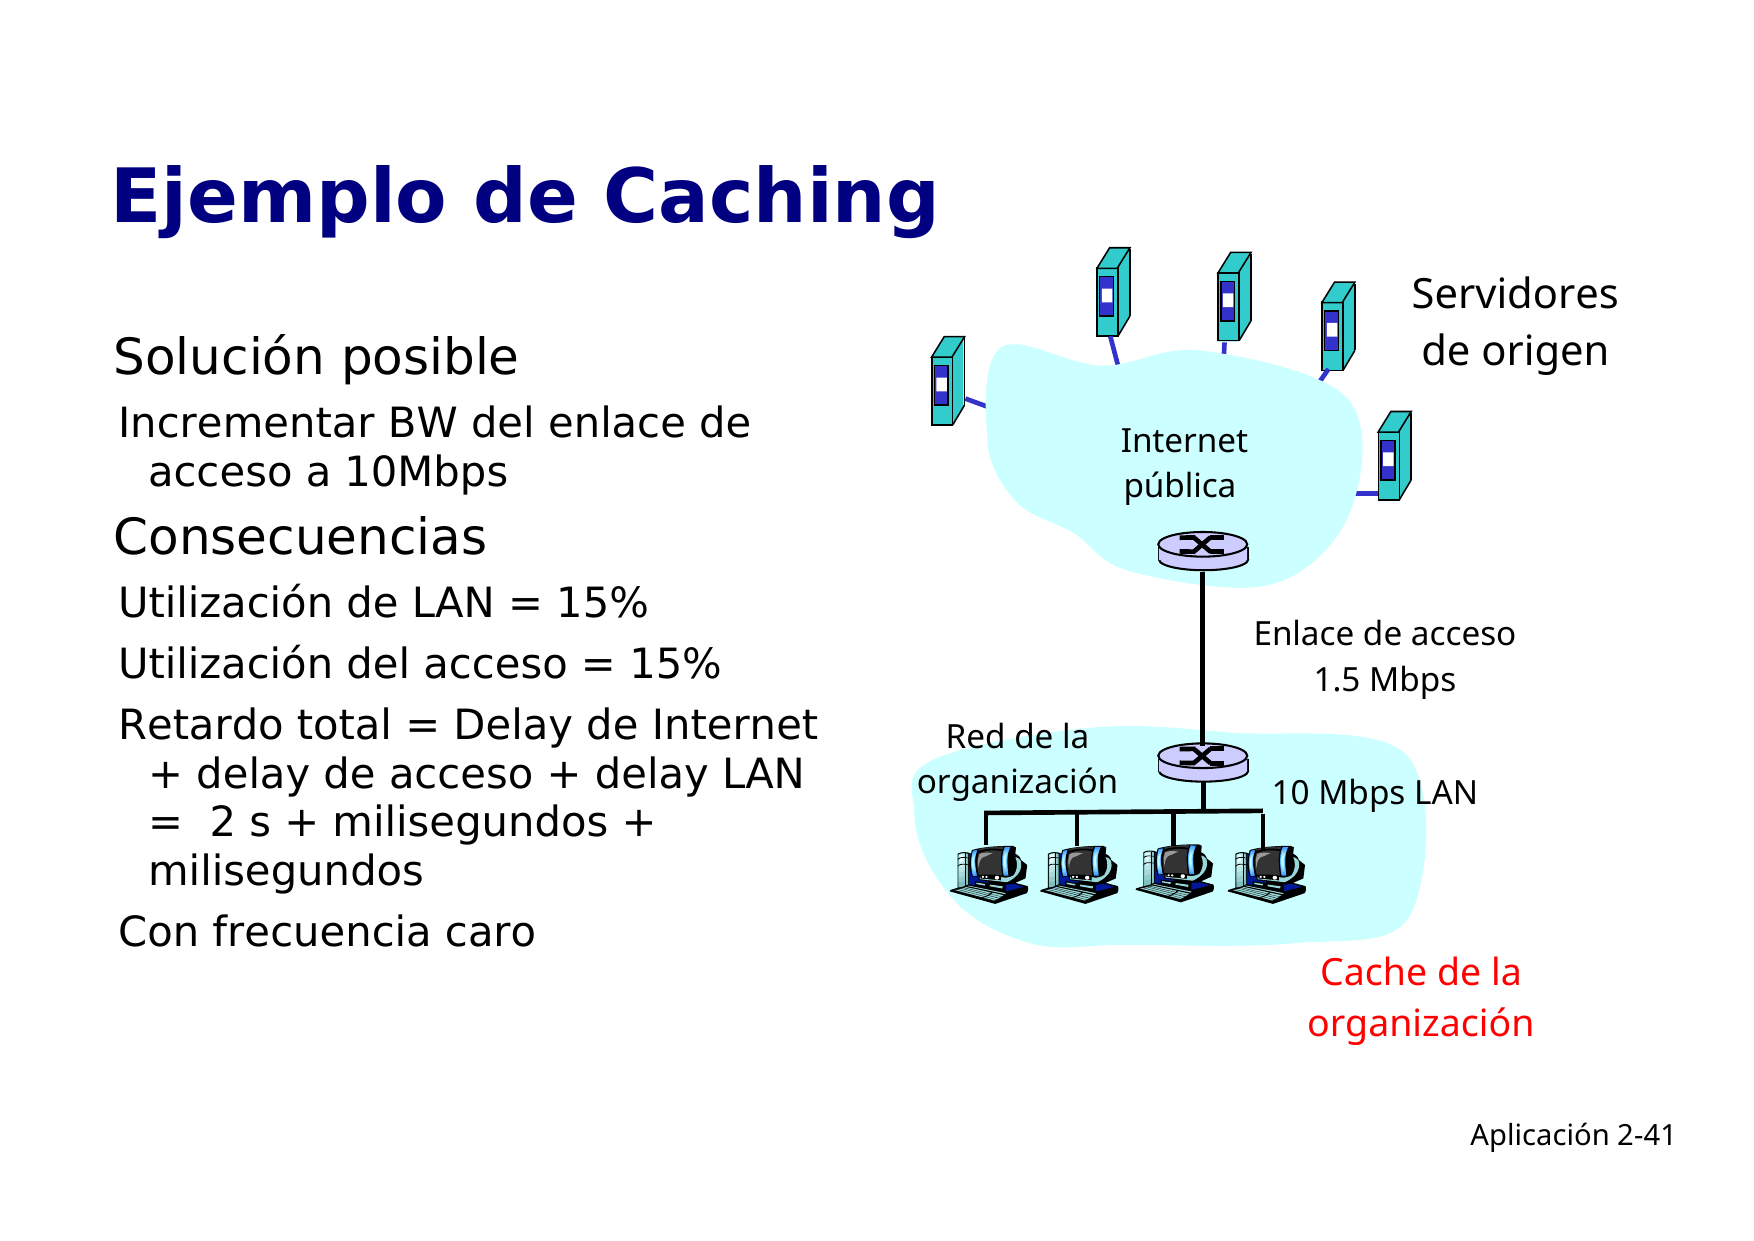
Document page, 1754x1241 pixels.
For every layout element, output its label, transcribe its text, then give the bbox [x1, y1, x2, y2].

text_box Servidores de origen [1396, 256, 1635, 386]
text_box Red de la organización [902, 704, 1134, 811]
text_box 10 Mbps LAN [1256, 761, 1494, 823]
picture [1135, 843, 1216, 903]
list Solución posible Incrementar BW del enlace de acceso a 10Mbps Consecuencias Utilización de LAN = 15% Utilización del acceso = 15% Retardo total = Delay de Internet + delay de acceso + delay LAN = 2 s + milisegundos + milisegundos Con frecuencia caro [95, 320, 865, 1125]
text_box Enlace de acceso 1.5 Mbps [1238, 602, 1541, 709]
title Ejemplo de Caching [95, 88, 1671, 305]
text_box [1321, 282, 1355, 371]
text_box [931, 336, 965, 426]
picture [949, 845, 1030, 904]
picture [1040, 845, 1120, 904]
text_box [1134, 726, 1412, 809]
text_box [1378, 411, 1412, 501]
text_box [985, 344, 1363, 588]
text_box [1217, 252, 1252, 342]
text_box [1096, 247, 1130, 337]
text_box [957, 814, 1427, 948]
text_box Internet pública [1097, 409, 1264, 516]
text_box [914, 811, 984, 895]
text_box Cache de la organización [1292, 938, 1550, 1056]
picture [1227, 845, 1308, 904]
